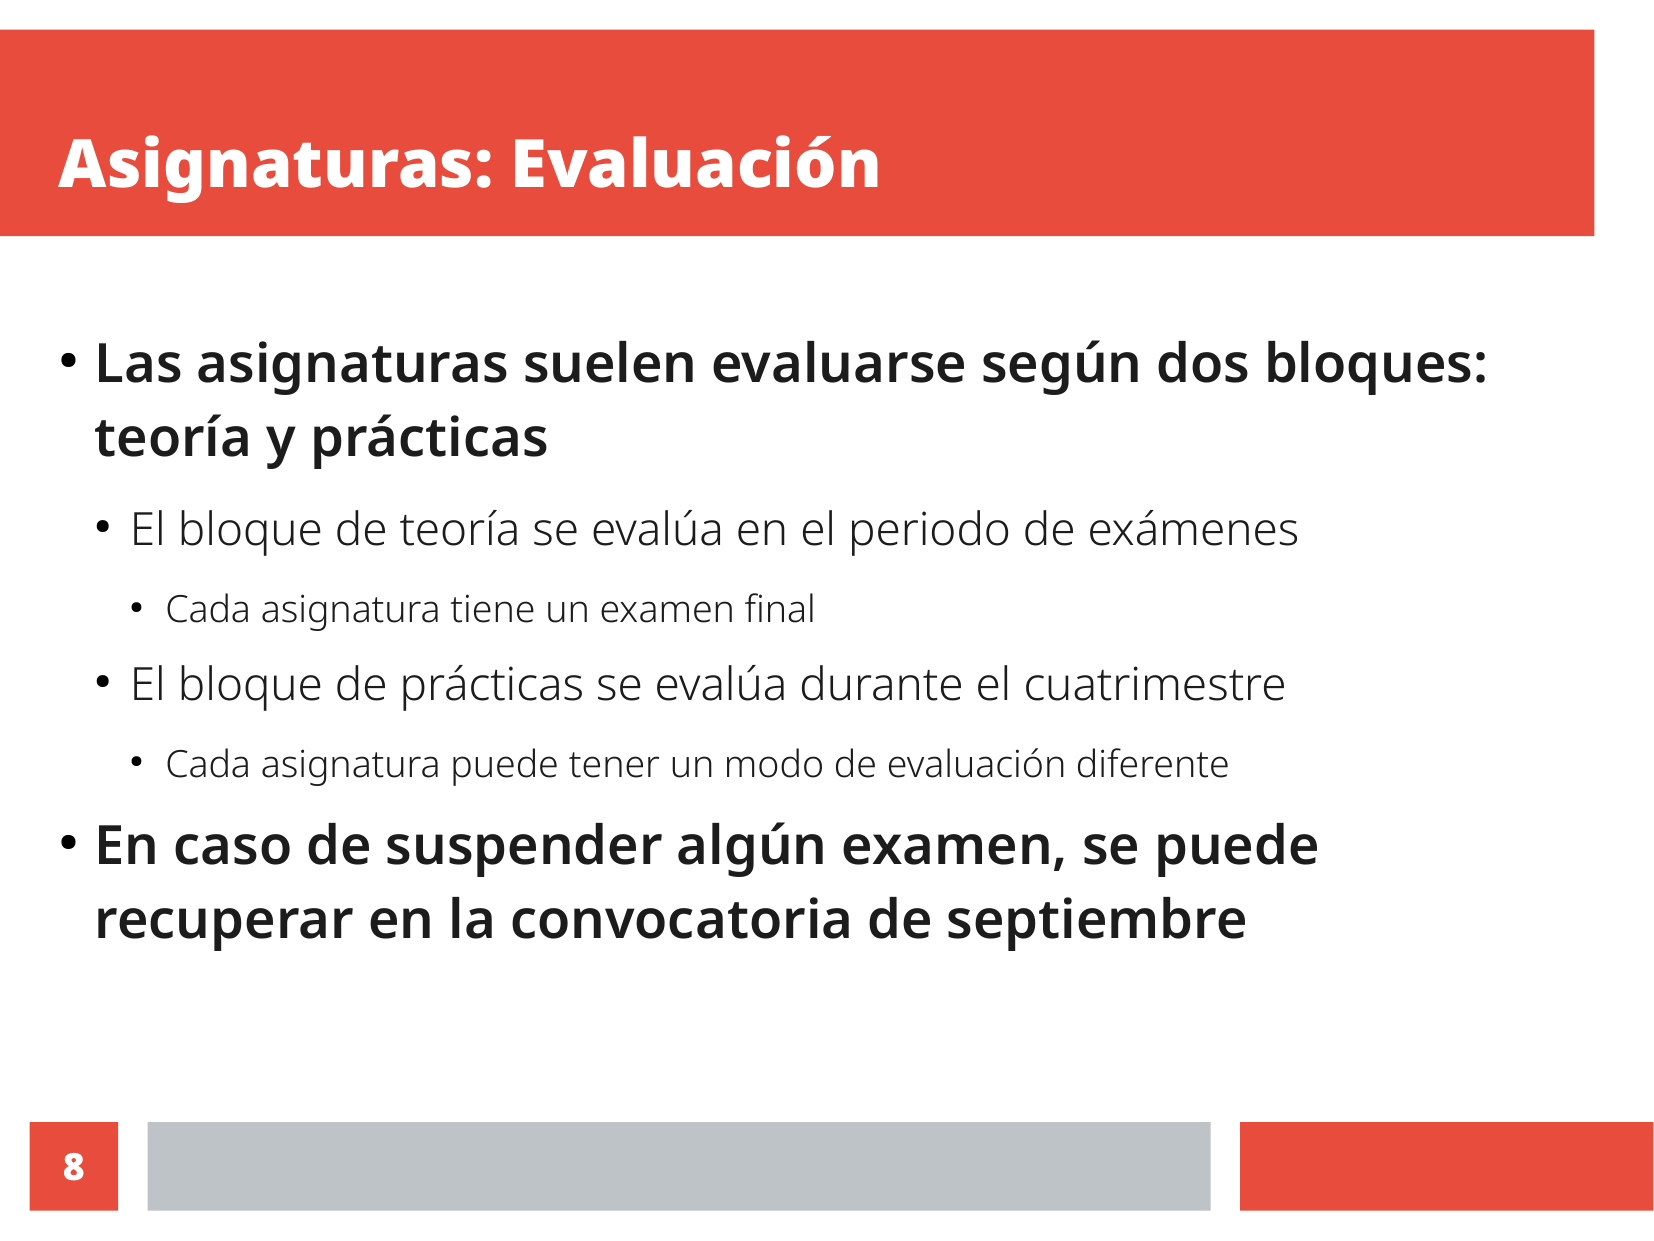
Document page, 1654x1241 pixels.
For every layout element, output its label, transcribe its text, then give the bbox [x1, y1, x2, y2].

list Las asignaturas suelen evaluarse según dos bloques: teoría y prácticas El bloque de teoría se evalúa en el periodo de exámenes Cada asignatura tiene un examen final El bloque de prácticas se evalúa durante el cuatrimestre Cada asignatura puede tener un modo de evaluación diferente En caso de suspender algún examen, se puede recuperar en la convocatoria de septiembre [59, 324, 1565, 1093]
title Asignaturas: Evaluación [59, 59, 1595, 207]
